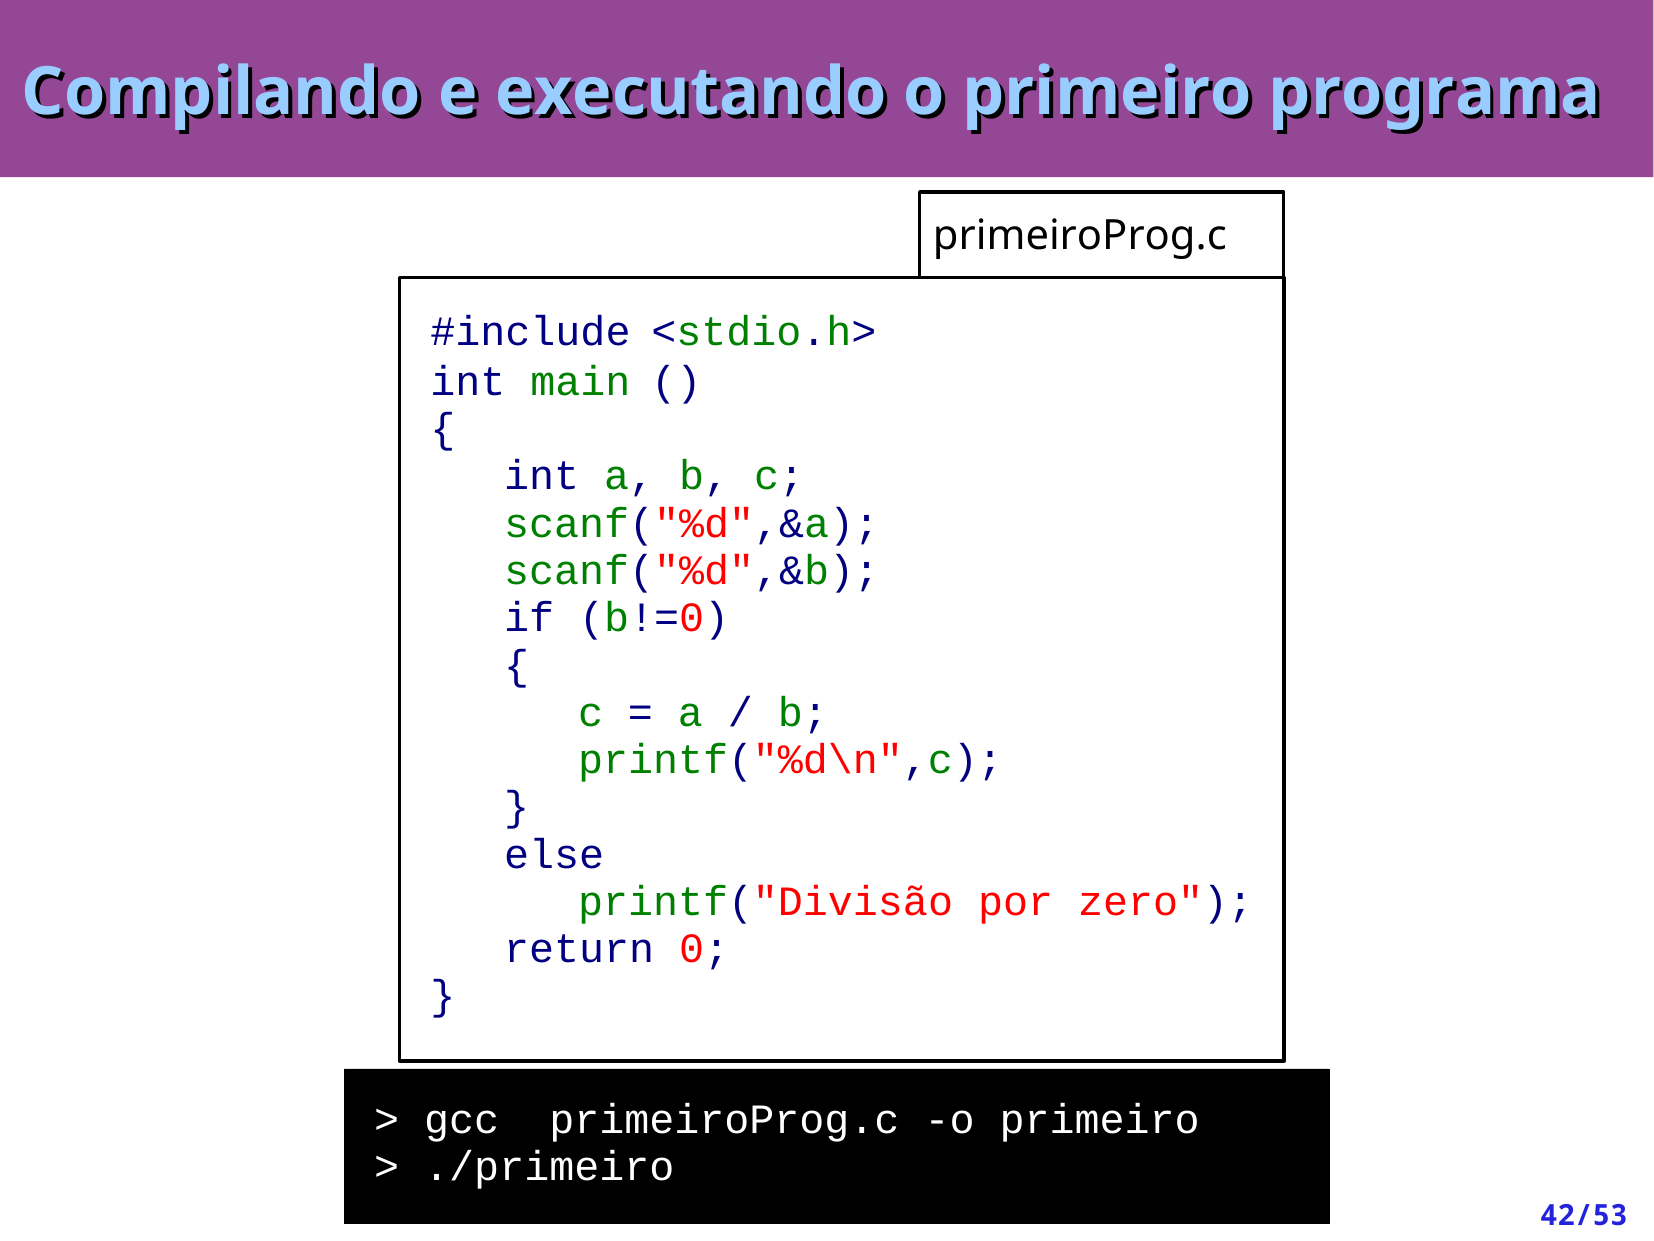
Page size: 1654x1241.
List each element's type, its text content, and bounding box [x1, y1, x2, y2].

text_box primeiroProg.c [919, 192, 1284, 278]
text_box #include <stdio.h> int main () { int a, b, c; scanf("%d",&a); scanf("%d",&b); if (b!=0) { c = a / b; printf("%d\n",c); } else printf("Divisão por zero"); return 0; } [399, 277, 1285, 1061]
title Compilando e executando o primeiro programa [0, 0, 1654, 178]
text_box > gcc primeiroProg.c -o primeiro > ./primeiro [344, 1068, 1329, 1224]
